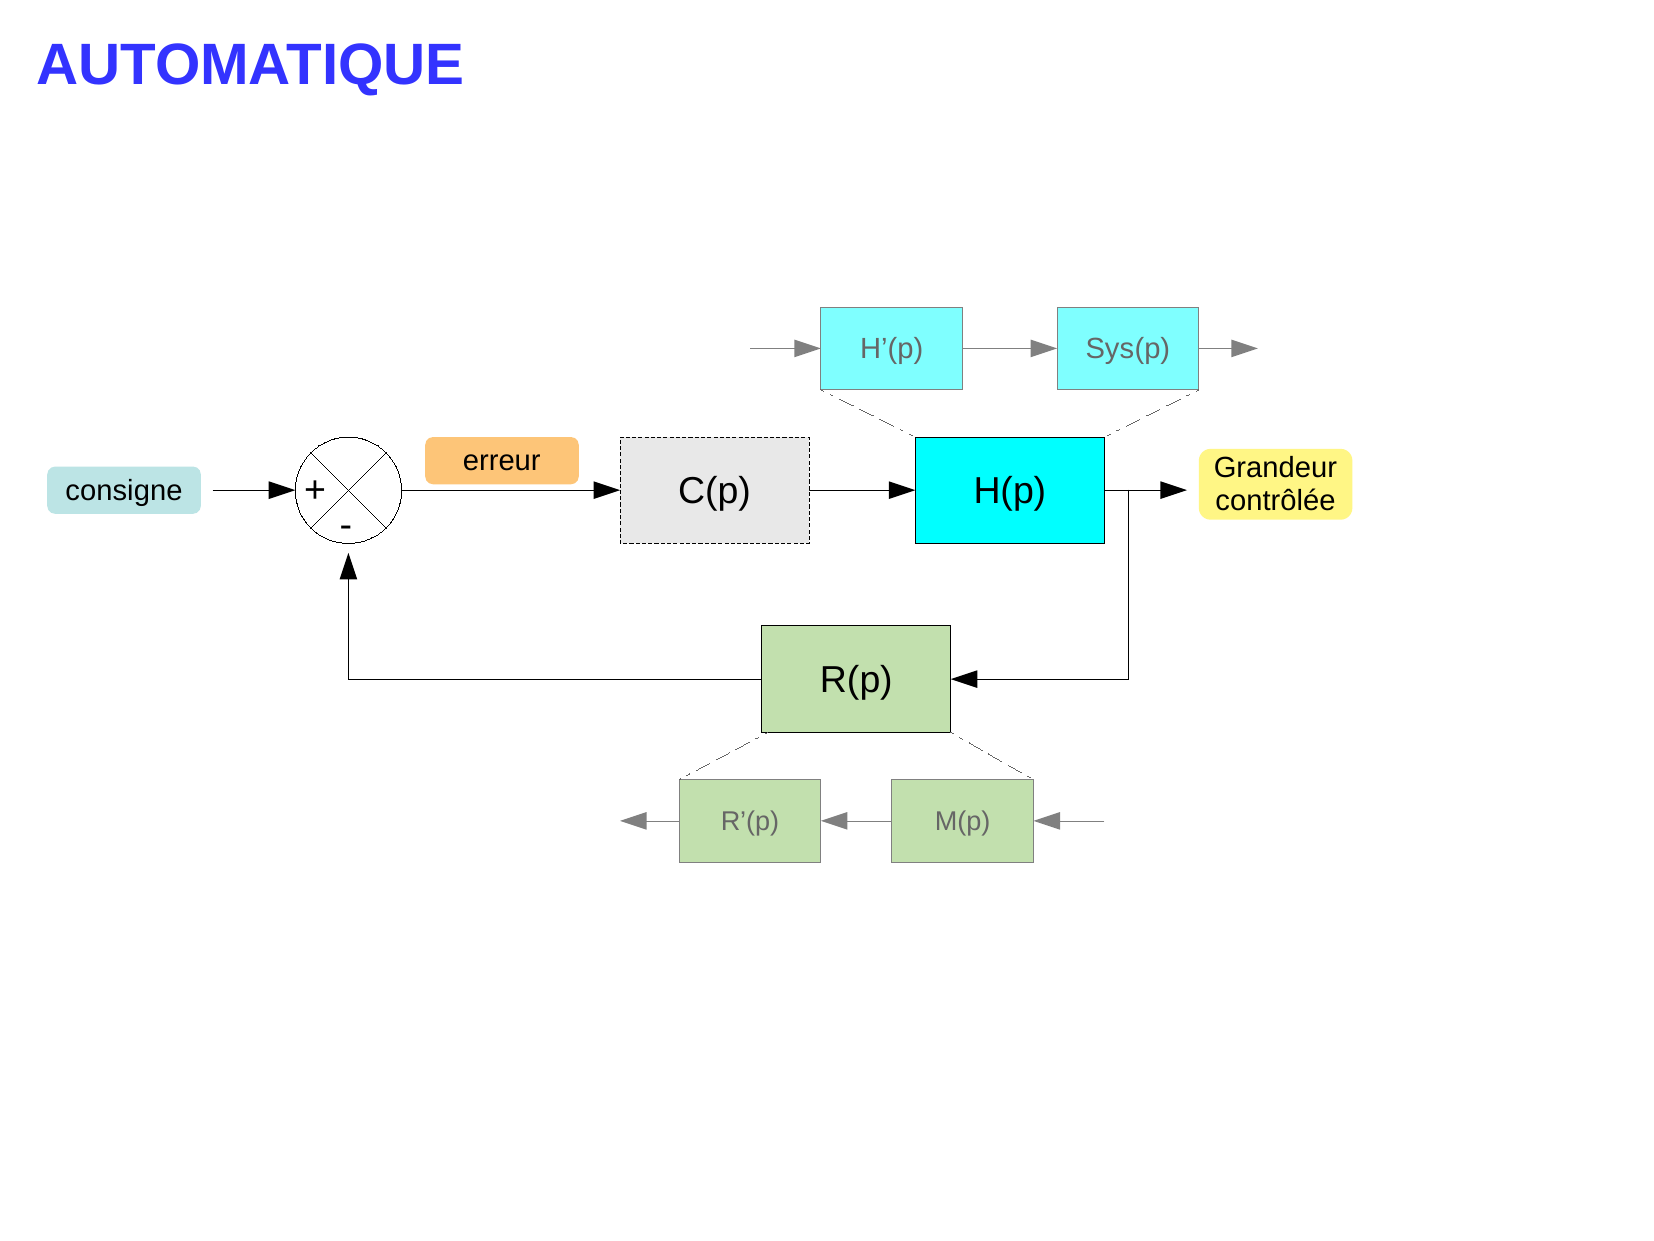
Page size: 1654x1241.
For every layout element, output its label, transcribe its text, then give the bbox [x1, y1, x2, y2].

text_box R’(p) [679, 779, 821, 863]
text_box + [289, 460, 337, 518]
text_box R(p) [761, 625, 951, 733]
text_box H(p) [915, 437, 1105, 544]
text_box consigne [47, 466, 201, 514]
text_box Sys(p) [1057, 307, 1199, 390]
text_box [304, 437, 402, 538]
text_box AUTOMATIQUE [21, 23, 480, 170]
text_box Grandeur contrôlée [1198, 448, 1353, 520]
text_box M(p) [891, 779, 1034, 863]
text_box C(p) [620, 437, 810, 544]
text_box - [324, 496, 373, 553]
text_box H’(p) [820, 307, 963, 390]
text_box erreur [425, 437, 579, 485]
text_box [303, 518, 324, 538]
